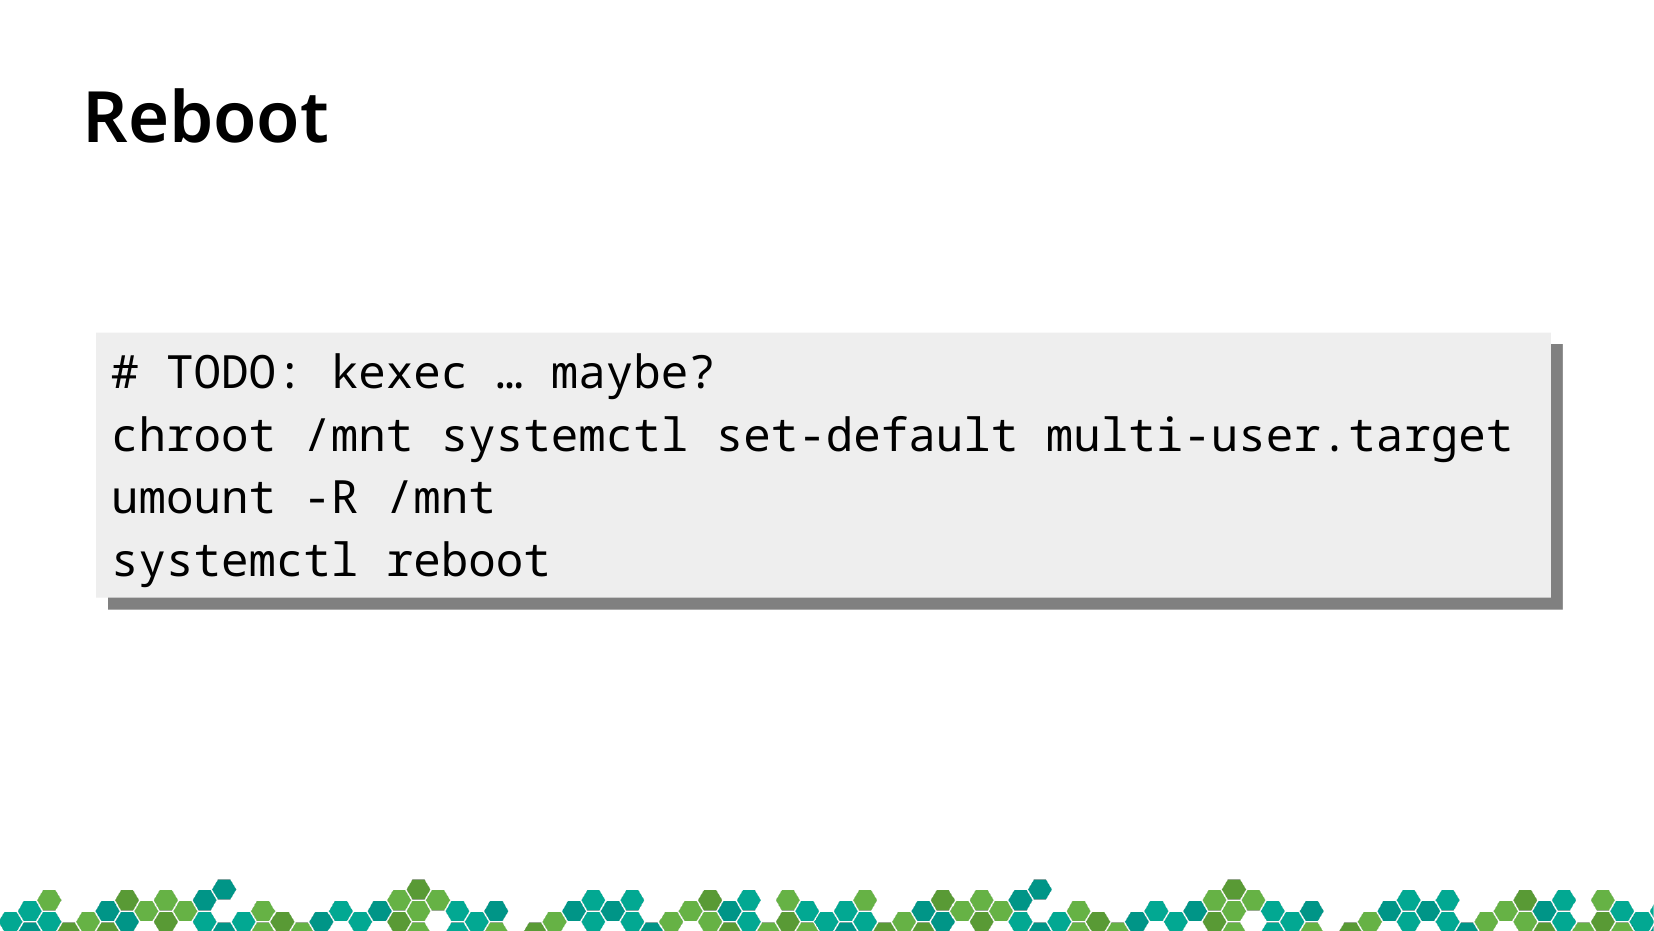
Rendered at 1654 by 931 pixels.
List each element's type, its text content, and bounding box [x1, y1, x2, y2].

picture [0, 871, 1654, 931]
text_box # TODO: kexec … maybe? chroot /mnt systemctl set-default multi-user.target umount -R /mnt systemctl reboot [96, 332, 1551, 593]
title Reboot [82, 37, 1571, 193]
